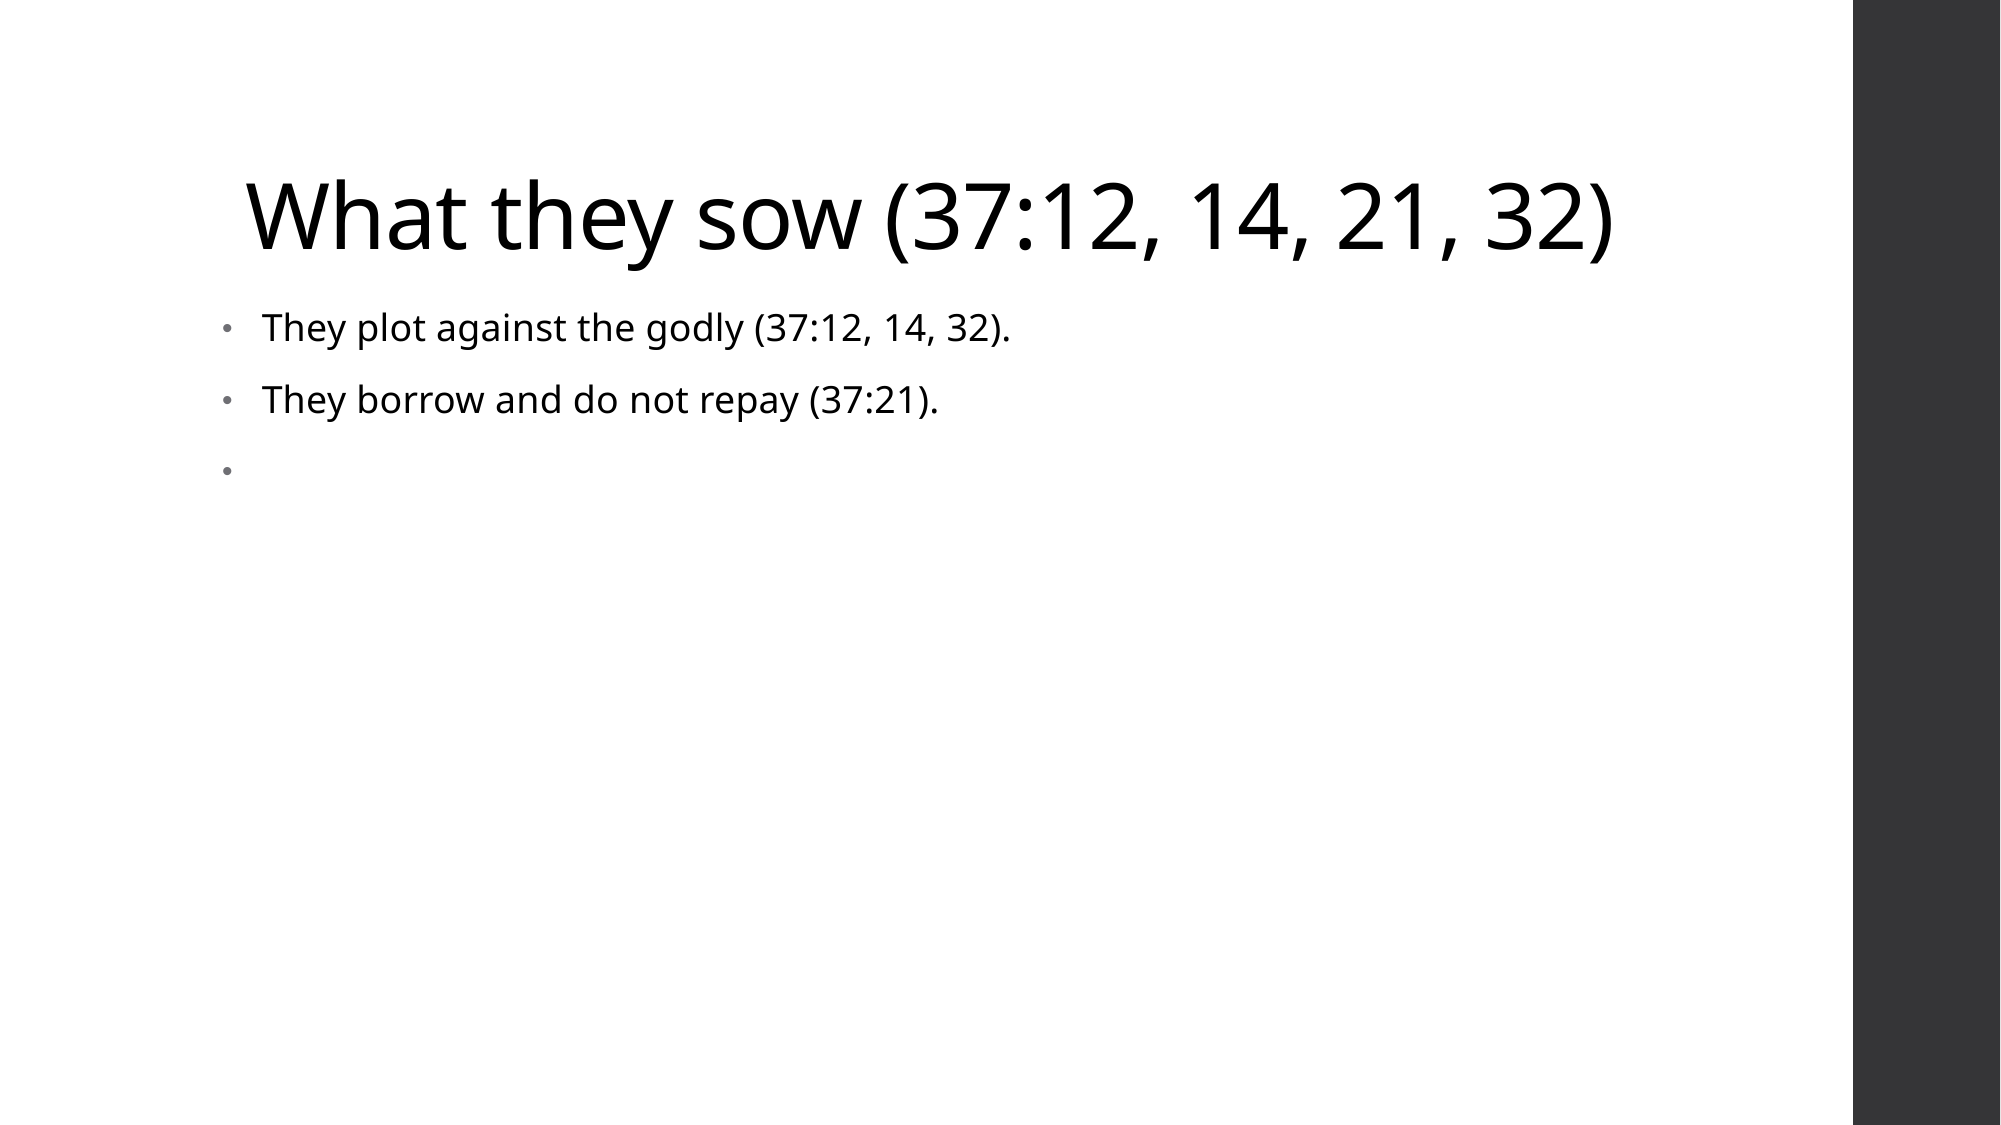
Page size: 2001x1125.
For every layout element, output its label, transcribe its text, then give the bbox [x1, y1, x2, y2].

title What they sow (37:12, 14, 21, 32) [206, 60, 1797, 278]
list They plot against the godly (37:12, 14, 32). They borrow and do not repay (37:21). [206, 299, 1617, 1014]
